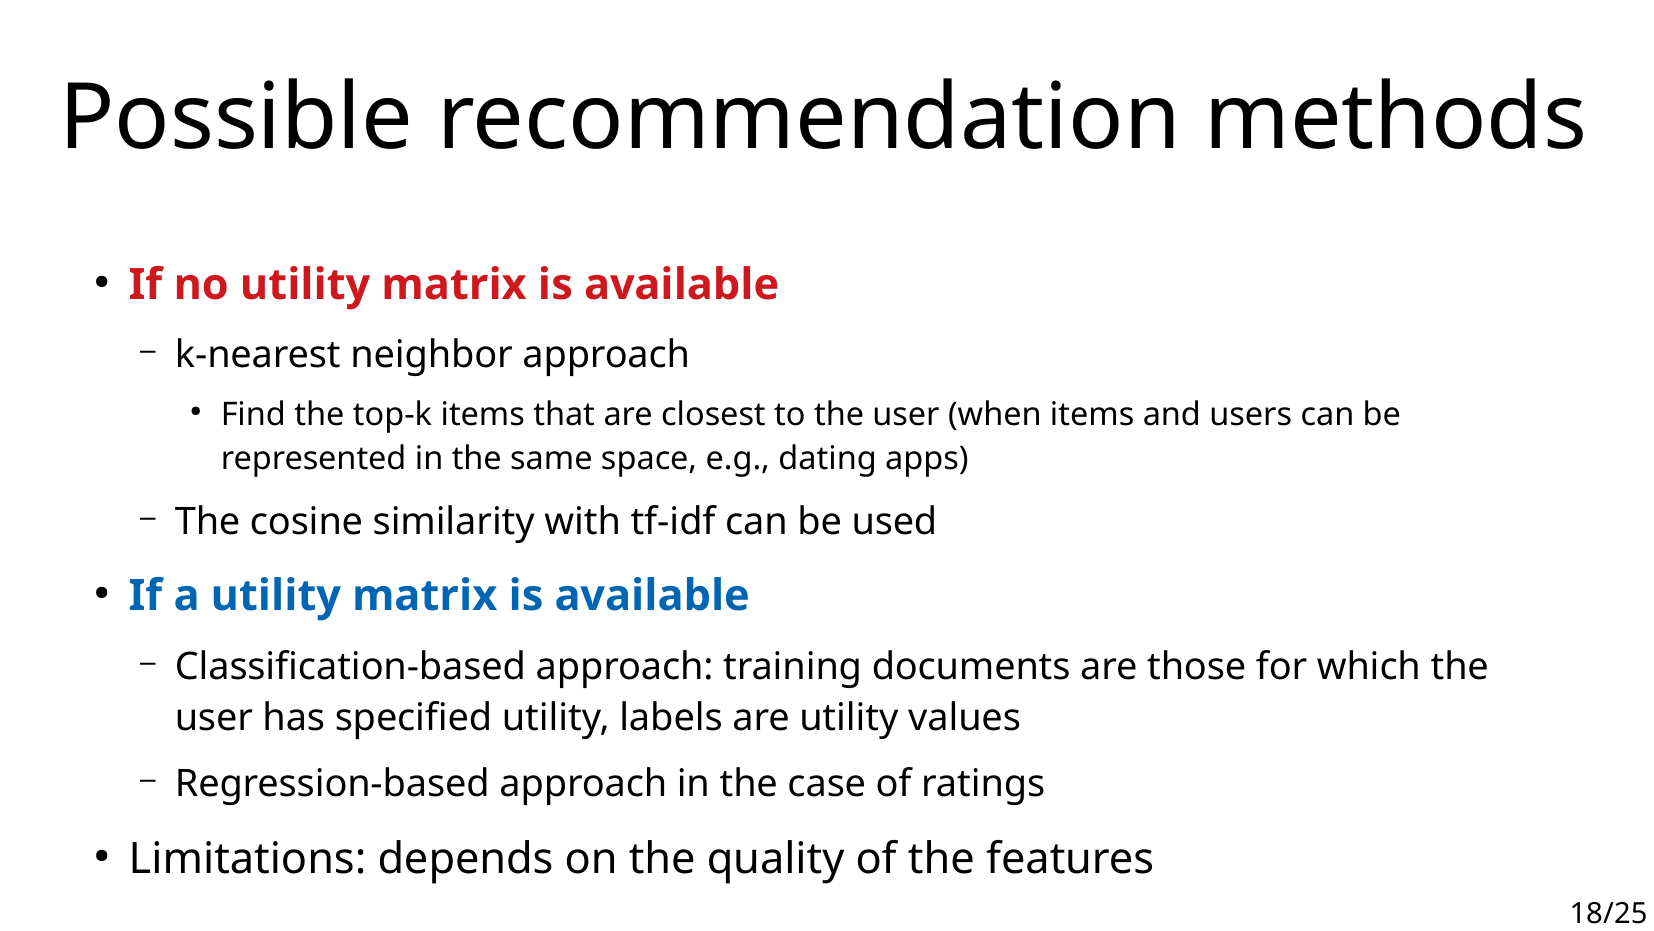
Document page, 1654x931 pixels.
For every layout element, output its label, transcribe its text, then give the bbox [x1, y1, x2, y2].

title Possible recommendation methods [0, 1, 1650, 226]
list If no utility matrix is available k-nearest neighbor approach Find the top-k items that are closest to the user (when items and users can be represented in the same space, e.g., dating apps) The cosine similarity with tf-idf can be used If a utility matrix is available Classification-based approach: training documents are those for which the user has specified utility, labels are utility values Regression-based approach in the case of ratings Limitations: depends on the quality of the features [82, 253, 1571, 887]
